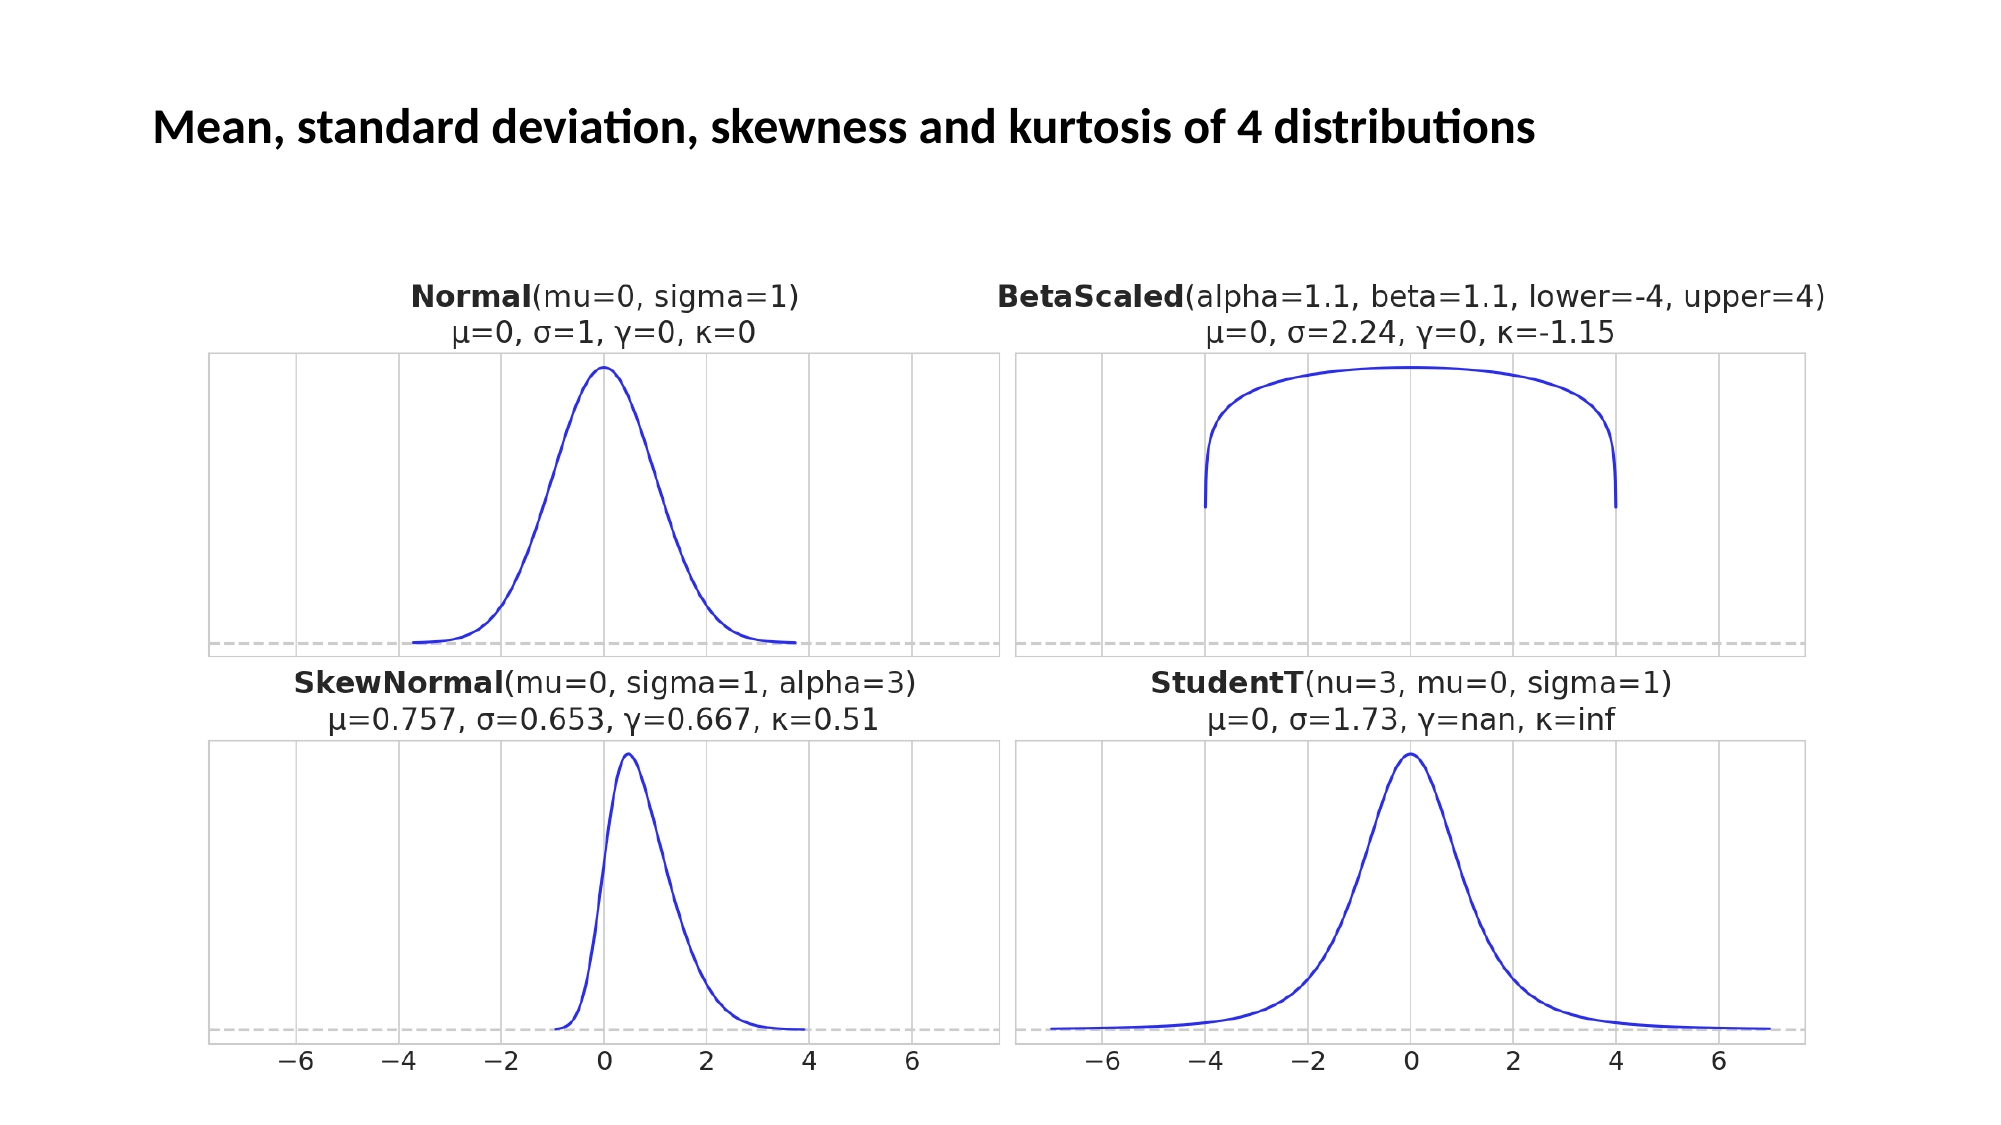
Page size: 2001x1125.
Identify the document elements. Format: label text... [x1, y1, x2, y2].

picture [195, 268, 1838, 1088]
title Mean, standard deviation, skewness and kurtosis of 4 distributions [137, 59, 1863, 188]
